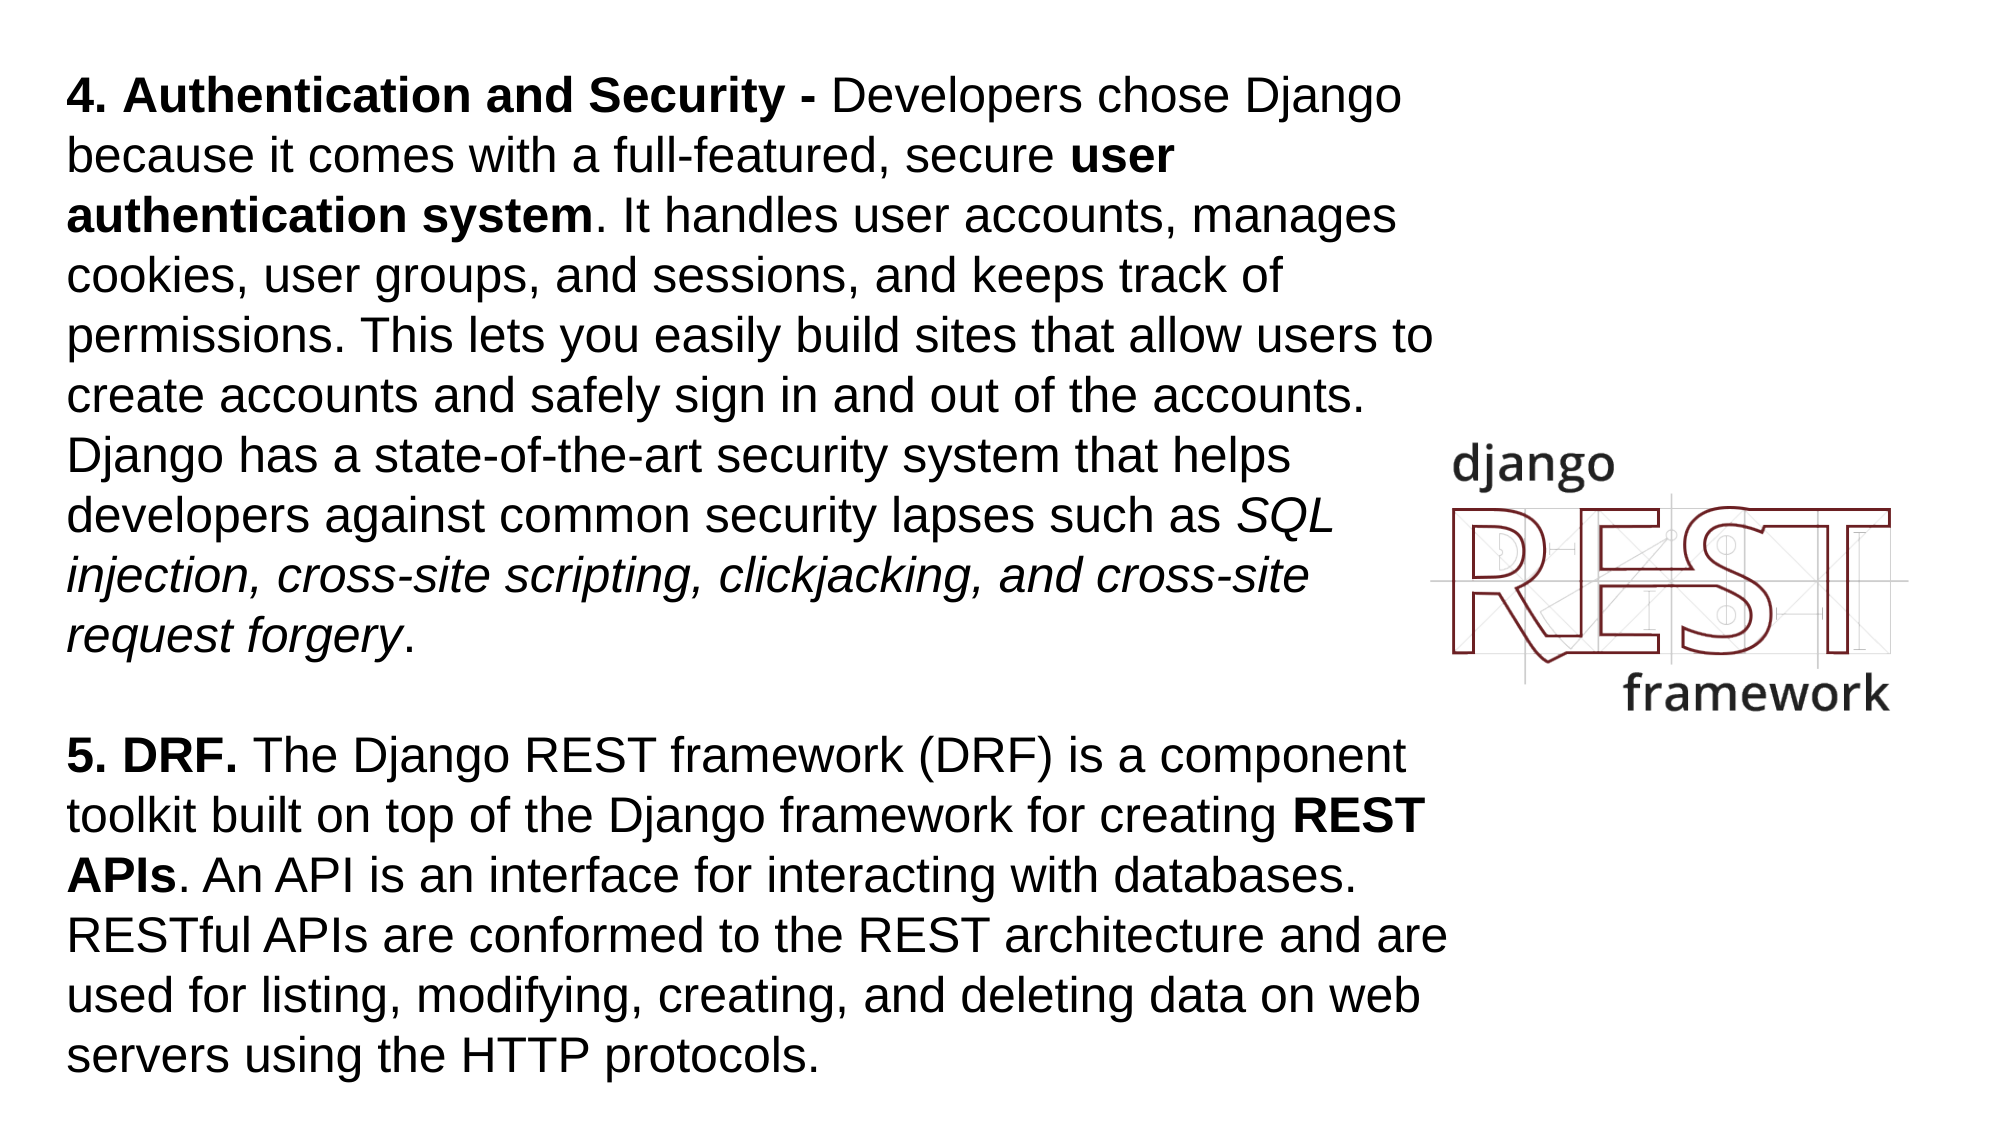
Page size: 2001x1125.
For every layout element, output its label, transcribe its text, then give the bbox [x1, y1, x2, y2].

picture [1357, 439, 1984, 716]
text_box 4. Authentication and Security - Developers chose Django because it comes with a full-featured, secure user authentication system. It handles user accounts, manages cookies, user groups, and sessions, and keeps track of permissions. This lets you easily build sites that allow users to create accounts and safely sign in and out of the accounts. Django has a state-of-the-art security system that helps developers against common security lapses such as SQL injection, cross-site scripting, clickjacking, and cross-site request forgery. 5. DRF. The Django REST framework (DRF) is a component toolkit built on top of the Django framework for creating REST APIs. An API is an interface for interacting with databases. RESTful APIs are conformed to the REST architecture and are used for listing, modifying, creating, and deleting data on web servers using the HTTP protocols. [51, 55, 1501, 1101]
